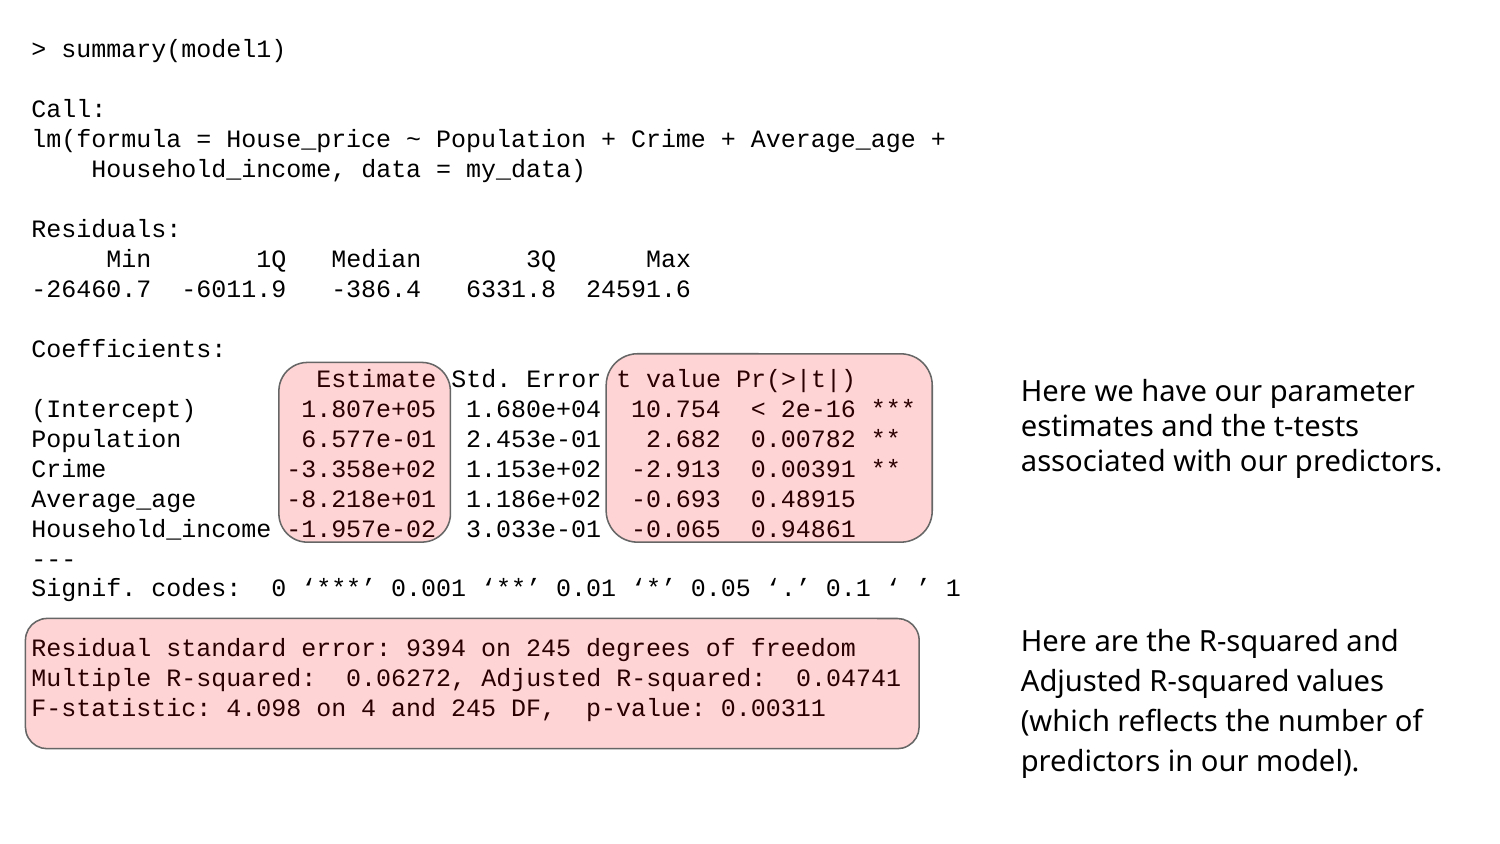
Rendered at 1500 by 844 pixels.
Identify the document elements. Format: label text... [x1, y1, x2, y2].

text_box [606, 353, 933, 543]
text_box > summary(model1) Call: lm(formula = House_price ~ Population + Crime + Average_age + Household_income, data = my_data) Residuals: Min 1Q Median 3Q Max -26460.7 -6011.9 -386.4 6331.8 24591.6 Coefficients: Estimate Std. Error t value Pr(>|t|) (Intercept) 1.807e+05 1.680e+04 10.754 < 2e-16 *** Population 6.577e-01 2.453e-01 2.682 0.00782 ** Crime -3.358e+02 1.153e+02 -2.913 0.00391 ** Average_age -8.218e+01 1.186e+02 -0.693 0.48915 Household_income -1.957e-02 3.033e-01 -0.065 0.94861 --- Signif. codes: 0 ‘***’ 0.001 ‘**’ 0.01 ‘*’ 0.05 ‘.’ 0.1 ‘ ’ 1 Residual standard error: 9394 on 245 degrees of freedom Multiple R-squared: 0.06272, Adjusted R-squared: 0.04741 F-statistic: 4.098 on 4 and 245 DF, p-value: 0.00311 [16, 18, 1205, 831]
text_box [25, 618, 920, 749]
text_box [278, 362, 451, 543]
text_box Here we have our parameter estimates and the t-tests associated with our predictors. Here are the R-squared and Adjusted R-squared values (which reflects the number of predictors in our model). [1005, 357, 1478, 784]
